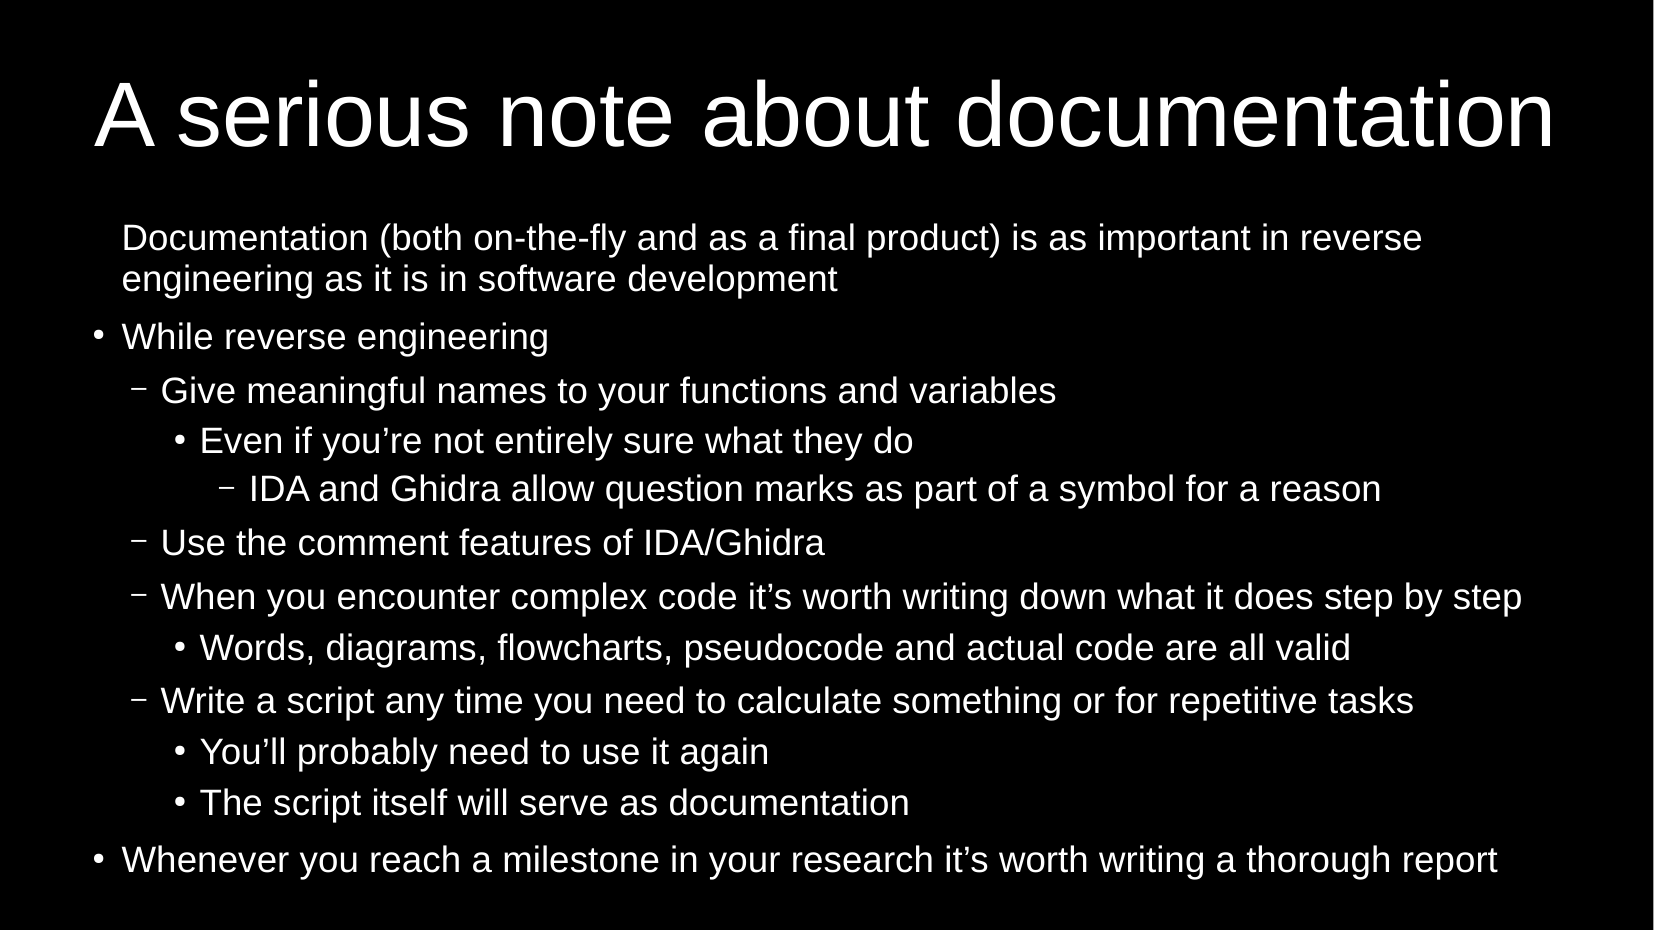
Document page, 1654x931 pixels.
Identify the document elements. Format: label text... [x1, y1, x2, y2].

list Documentation (both on-the-fly and as a final product) is as important in reverse engineering as it is in software development While reverse engineering Give meaningful names to your functions and variables Even if you’re not entirely sure what they do IDA and Ghidra allow question marks as part of a symbol for a reason Use the comment features of IDA/Ghidra When you encounter complex code it’s worth writing down what it does step by step Words, diagrams, flowcharts, pseudocode and actual code are all valid Write a script any time you need to calculate something or for repetitive tasks You’ll probably need to use it again The script itself will serve as documentation Whenever you reach a milestone in your research it’s worth writing a thorough report [82, 217, 1538, 901]
title A serious note about documentation [82, 37, 1571, 193]
